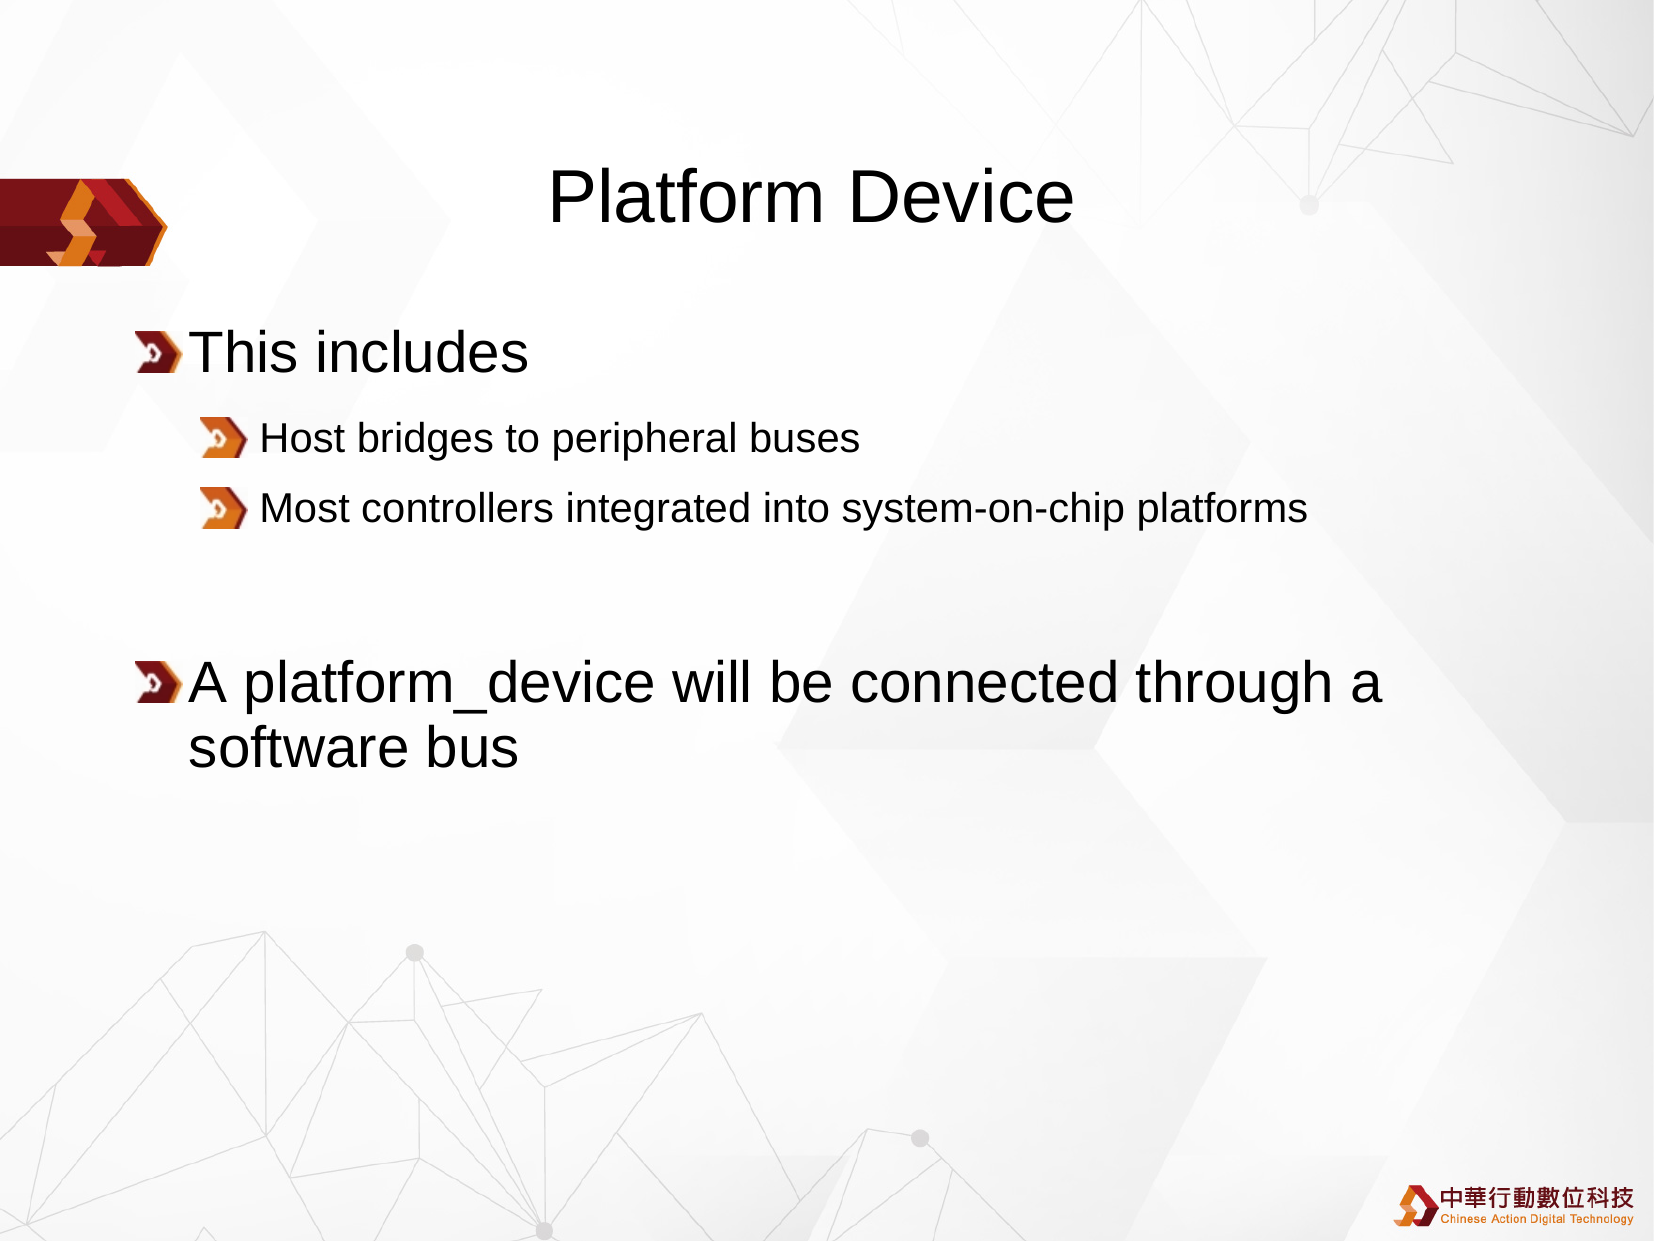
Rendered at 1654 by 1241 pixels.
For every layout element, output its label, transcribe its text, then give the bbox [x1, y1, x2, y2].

title Platform Device [118, 112, 1506, 281]
picture [0, 0, 1654, 1241]
list This includes Host bridges to peripheral buses Most controllers integrated into system-on-chip platforms A platform_device will be connected through a software bus [118, 319, 1571, 1040]
